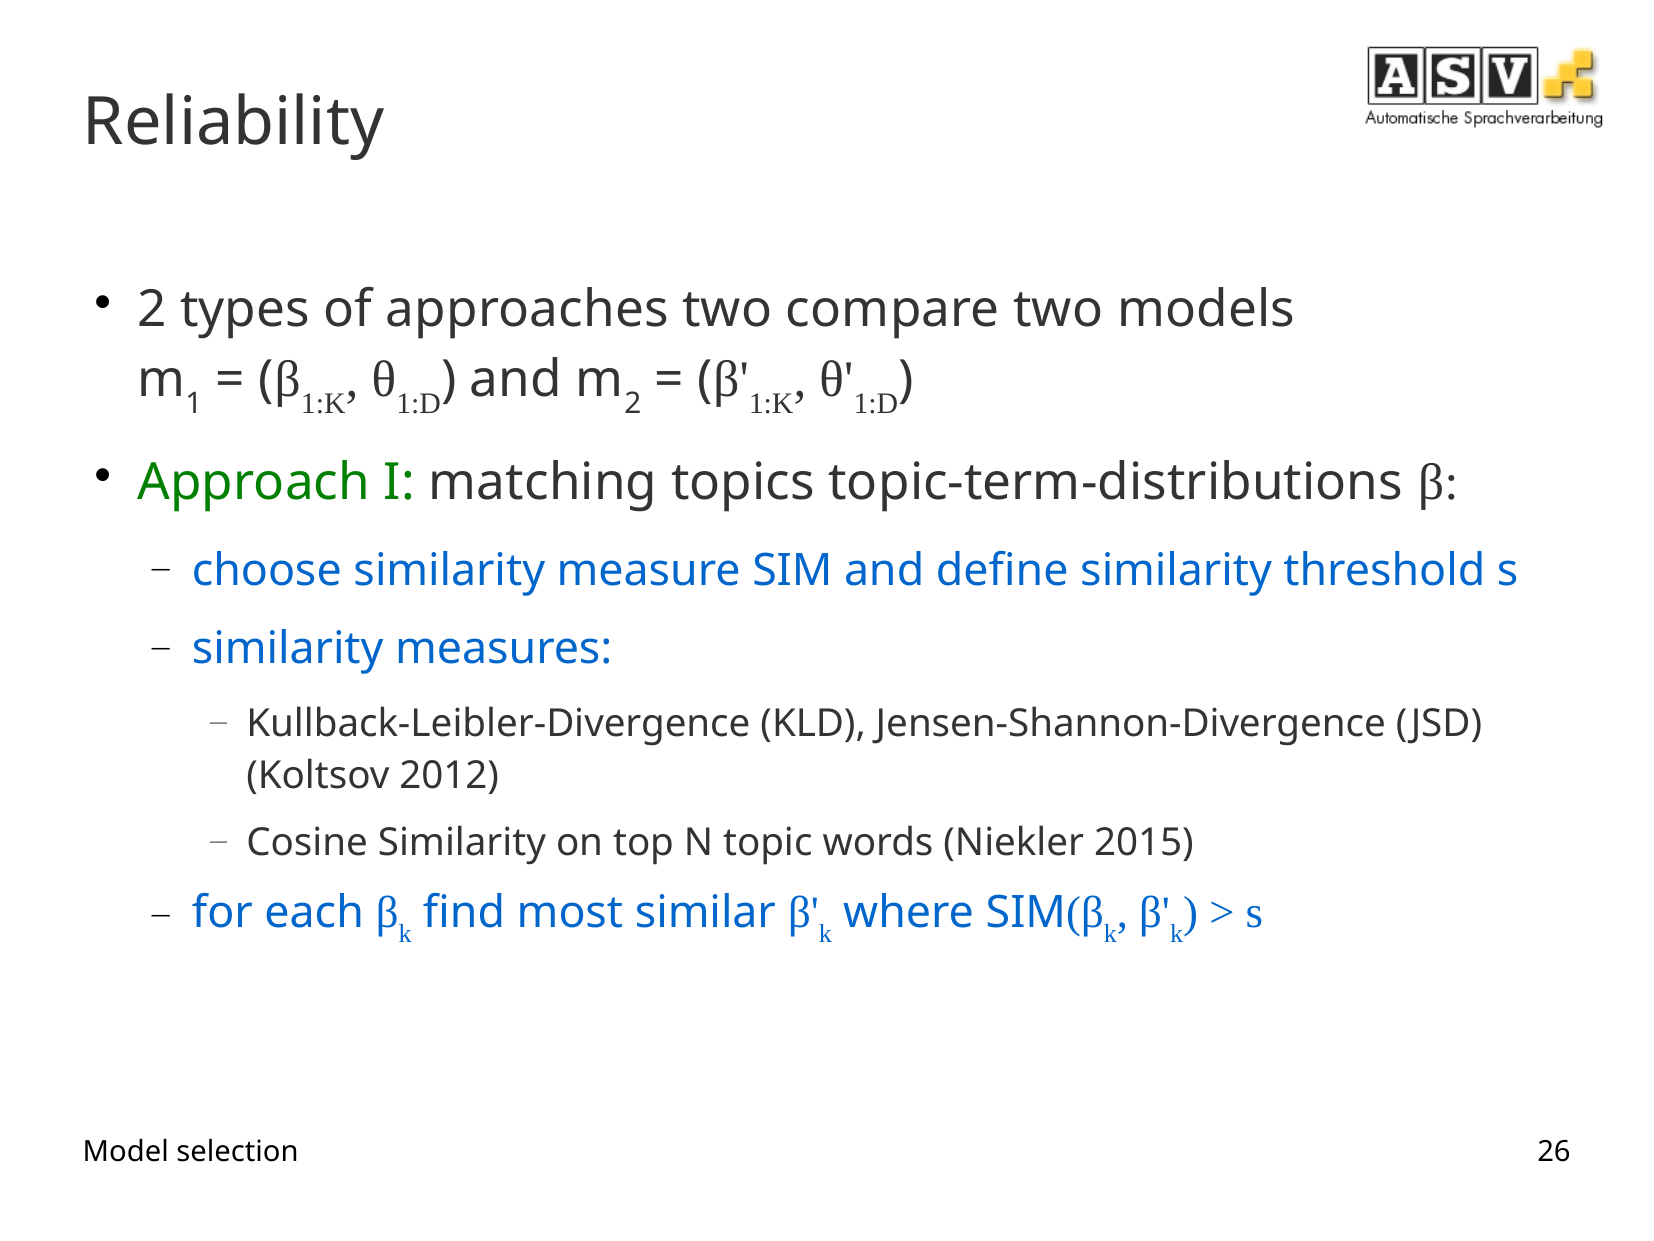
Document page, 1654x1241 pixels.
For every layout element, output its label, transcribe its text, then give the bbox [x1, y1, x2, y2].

picture [1364, 43, 1605, 129]
list 2 types of approaches two compare two models m1 = (β1:K, θ1:D) and m2 = (β'1:K, θ'1:D) Approach I: matching topics topic-term-distributions β: choose similarity measure SIM and define similarity threshold s similarity measures: Kullback-Leibler-Divergence (KLD), Jensen-Shannon-Divergence (JSD) (Koltsov 2012) Cosine Similarity on top N topic words (Niekler 2015) for each βk find most similar β'k where SIM(βk, β'k) > s [82, 271, 1538, 991]
title Reliability [82, 49, 1347, 189]
